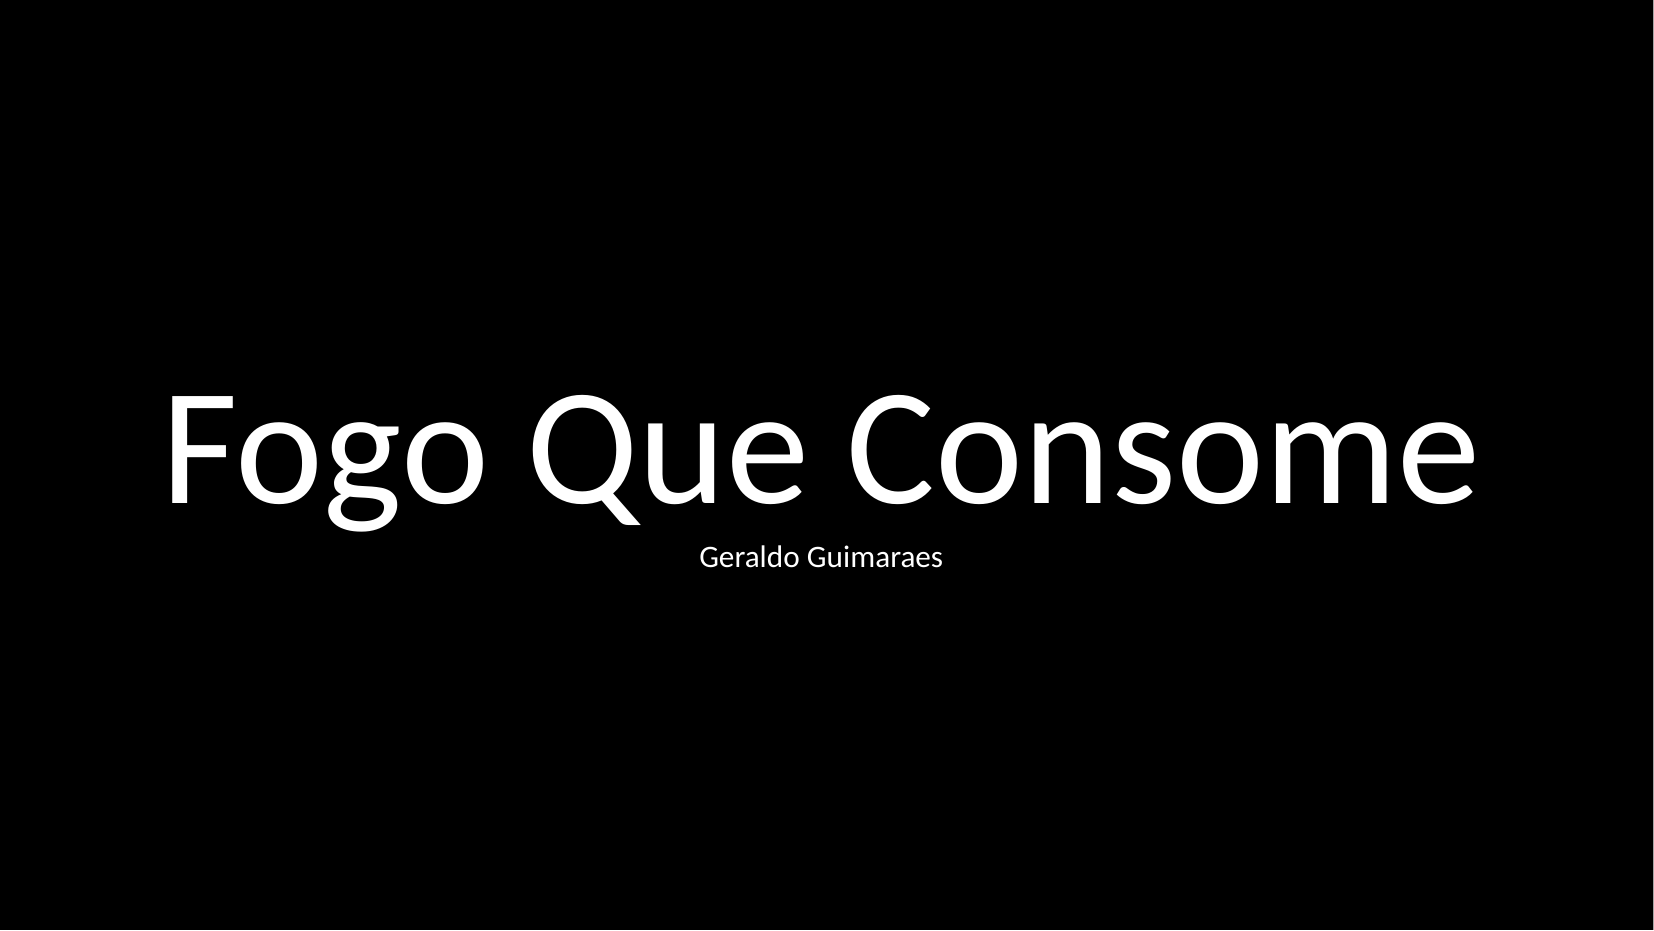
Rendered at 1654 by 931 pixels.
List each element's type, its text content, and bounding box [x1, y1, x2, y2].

title Fogo Que Consome Geraldo Guimaraes [77, 28, 1566, 882]
